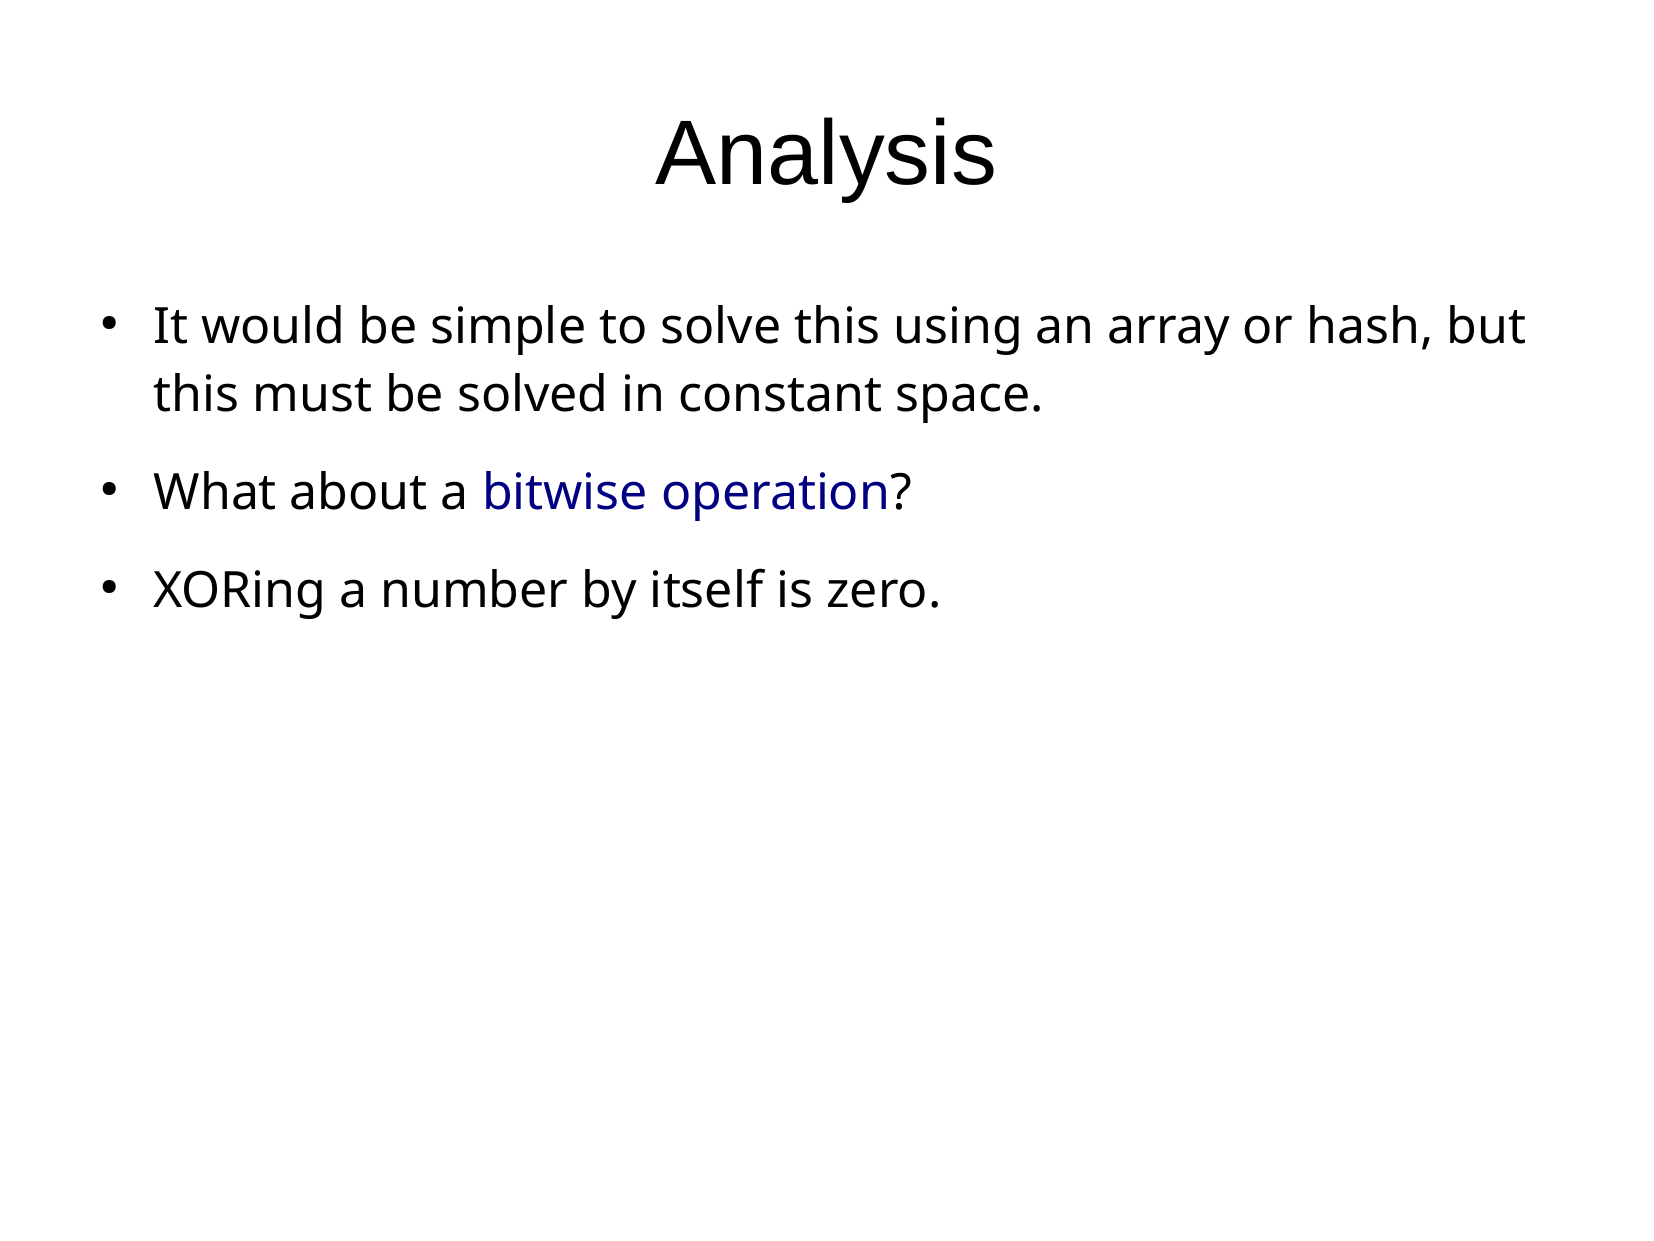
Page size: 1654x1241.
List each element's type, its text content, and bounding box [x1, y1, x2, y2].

title Analysis [82, 49, 1571, 257]
list It would be simple to solve this using an array or hash, but this must be solved in constant space. What about a bitwise operation? XORing a number by itself is zero. [82, 290, 1571, 1010]
